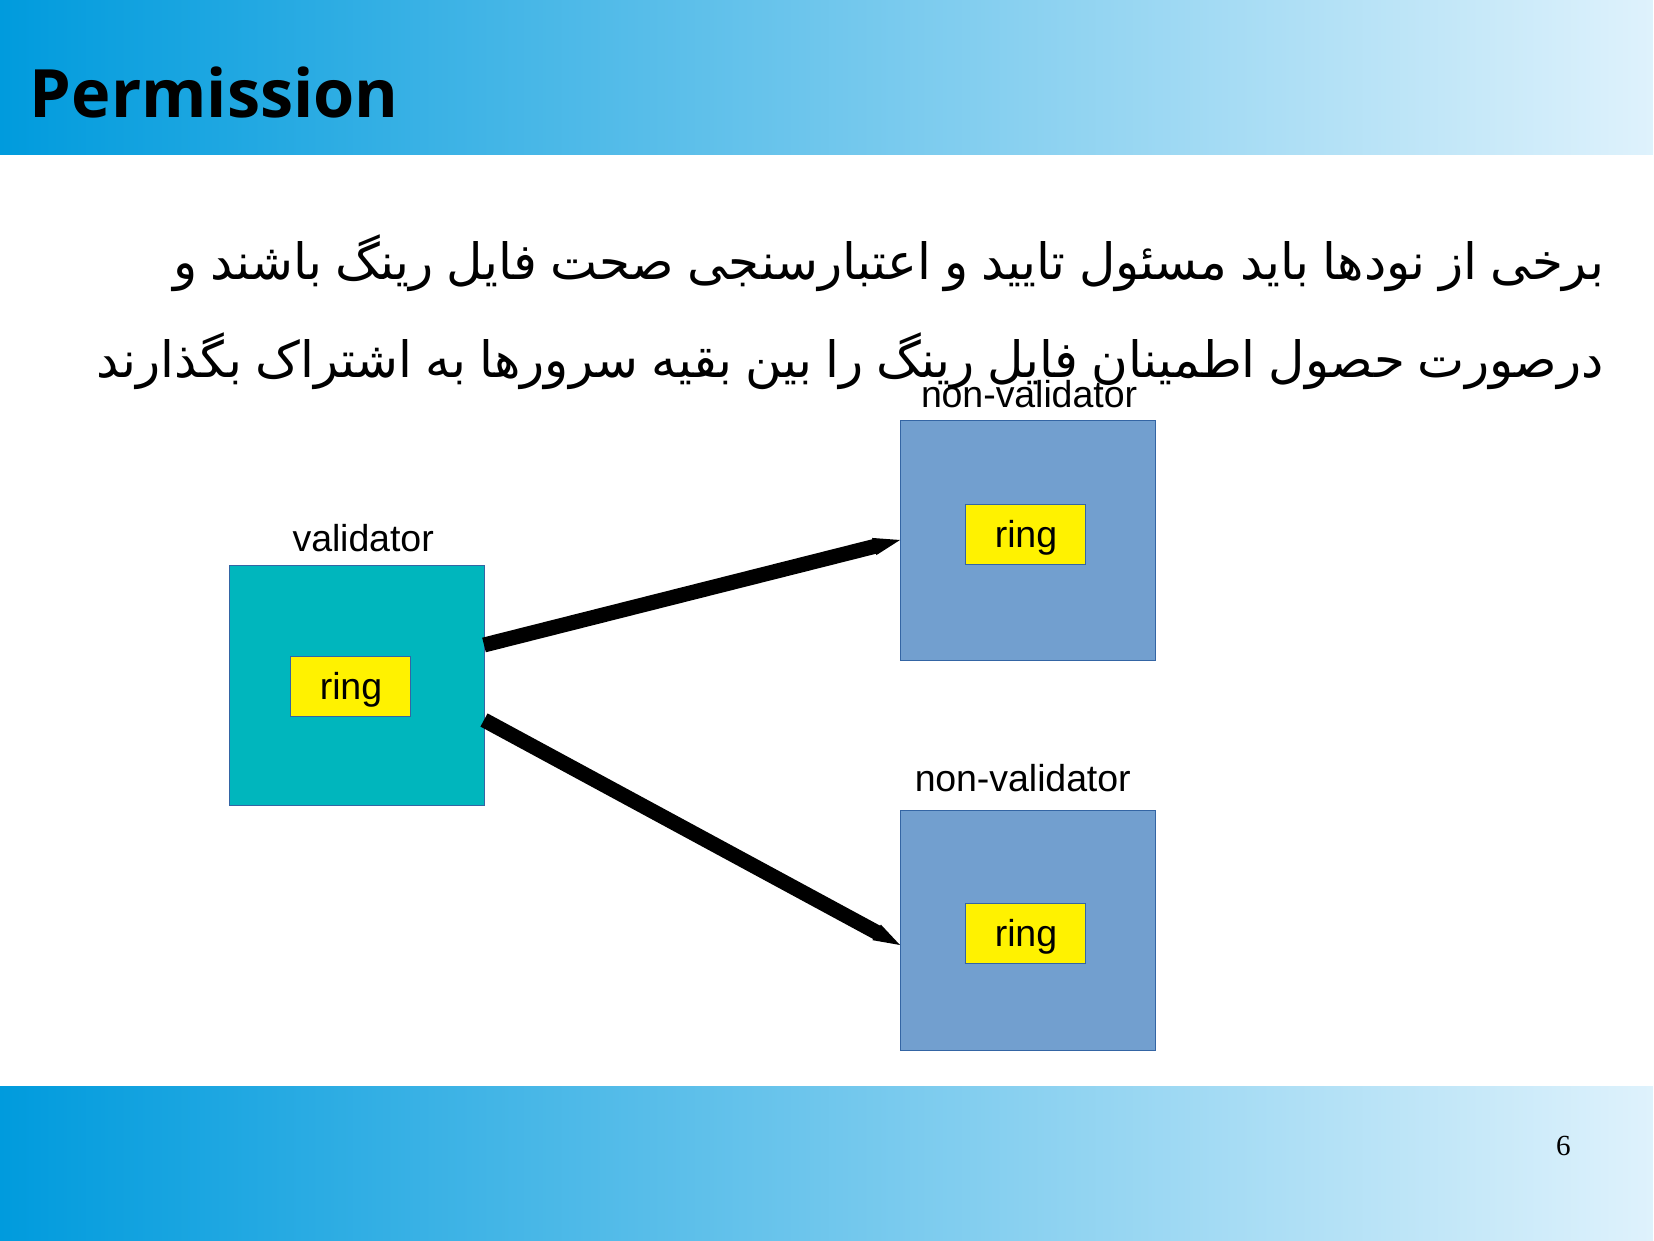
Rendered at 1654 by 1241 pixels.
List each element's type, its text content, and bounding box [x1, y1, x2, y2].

text_box [229, 565, 485, 806]
text_box [900, 420, 1156, 661]
text_box validator [277, 510, 461, 568]
text_box ring [965, 504, 1086, 565]
text_box Permission [15, 38, 601, 121]
text_box ring [965, 903, 1086, 964]
text_box non-validator [906, 365, 1177, 423]
text_box non-validator [900, 750, 1171, 807]
text_box ring [290, 656, 411, 717]
text_box برخی از نودها باید مسئول تایید و اعتبارسنجی صحت فایل رینگ باشند و درصورت حصول اطمینان فایل رینگ را بین بقیه سرورها به اشتراک بگذارند [60, 195, 1621, 360]
text_box [900, 810, 1156, 1051]
